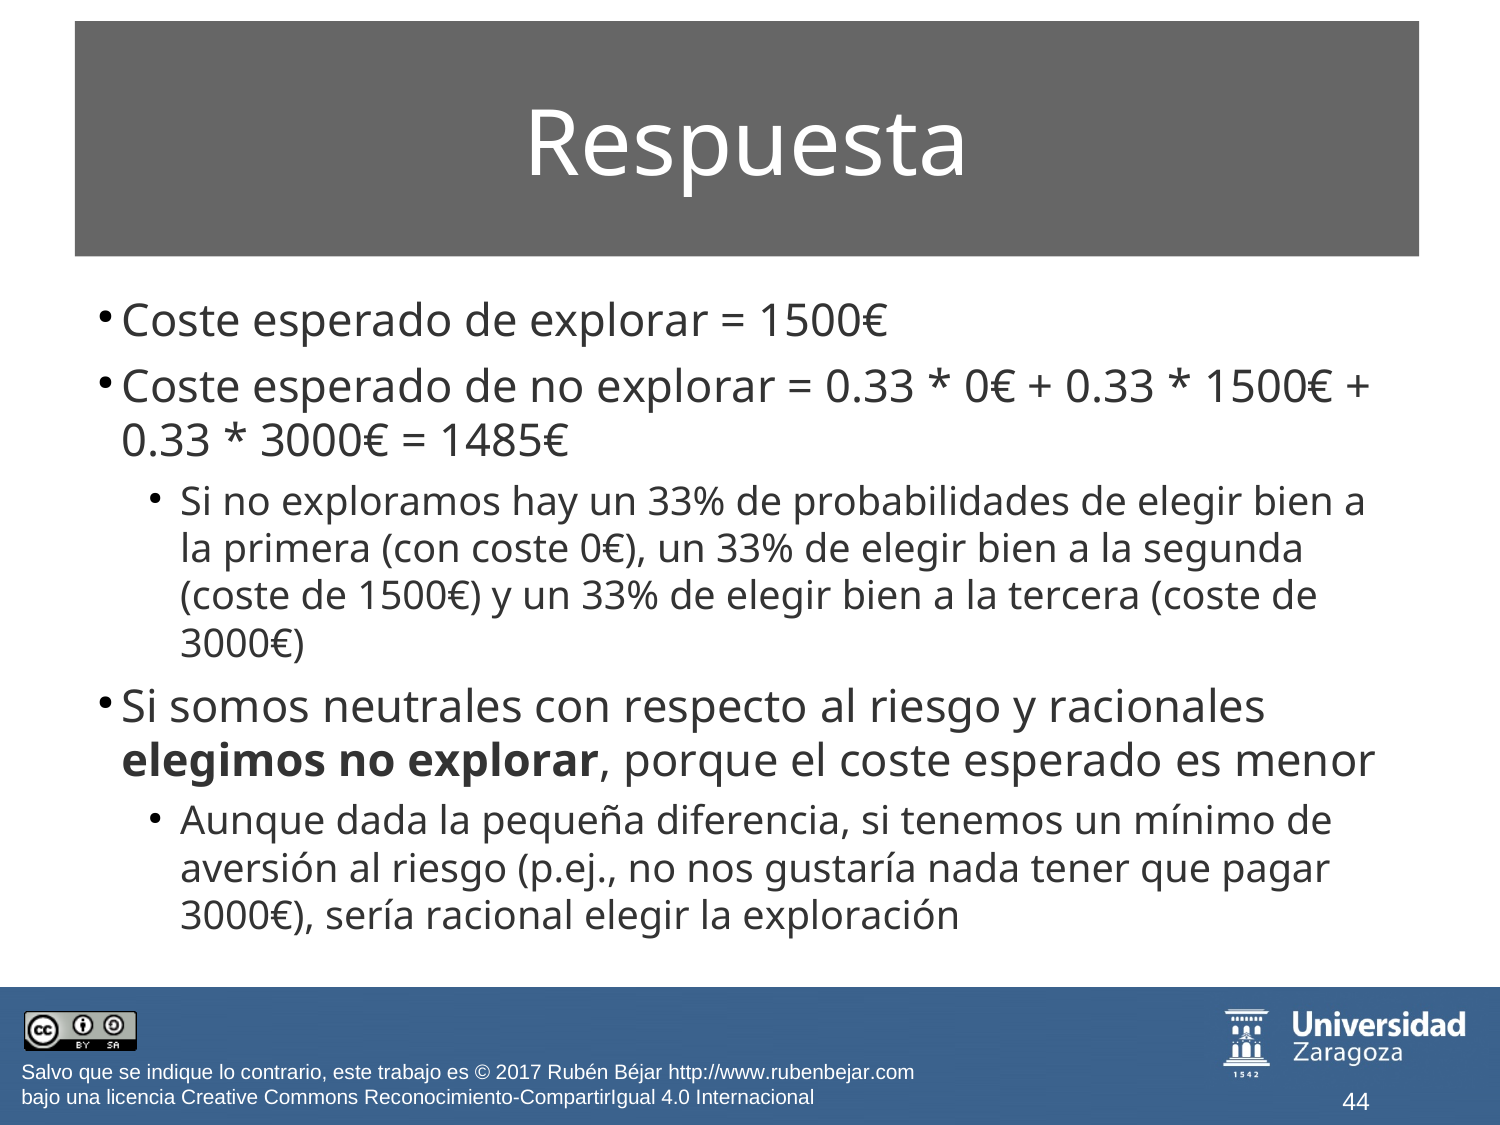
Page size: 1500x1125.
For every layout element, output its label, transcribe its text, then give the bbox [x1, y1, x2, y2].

picture [0, 987, 1500, 1125]
title Respuesta [74, 21, 1420, 257]
list Coste esperado de explorar = 1500€ Coste esperado de no explorar = 0.33 * 0€ + 0.33 * 1500€ + 0.33 * 3000€ = 1485€ Si no exploramos hay un 33% de probabilidades de elegir bien a la primera (con coste 0€), un 33% de elegir bien a la segunda (coste de 1500€) y un 33% de elegir bien a la tercera (coste de 3000€) Si somos neutrales con respecto al riesgo y racionales elegimos no explorar, porque el coste esperado es menor Aunque dada la pequeña diferencia, si tenemos un mínimo de aversión al riesgo (p.ej., no nos gustaría nada tener que pagar 3000€), sería racional elegir la exploración [82, 283, 1418, 957]
